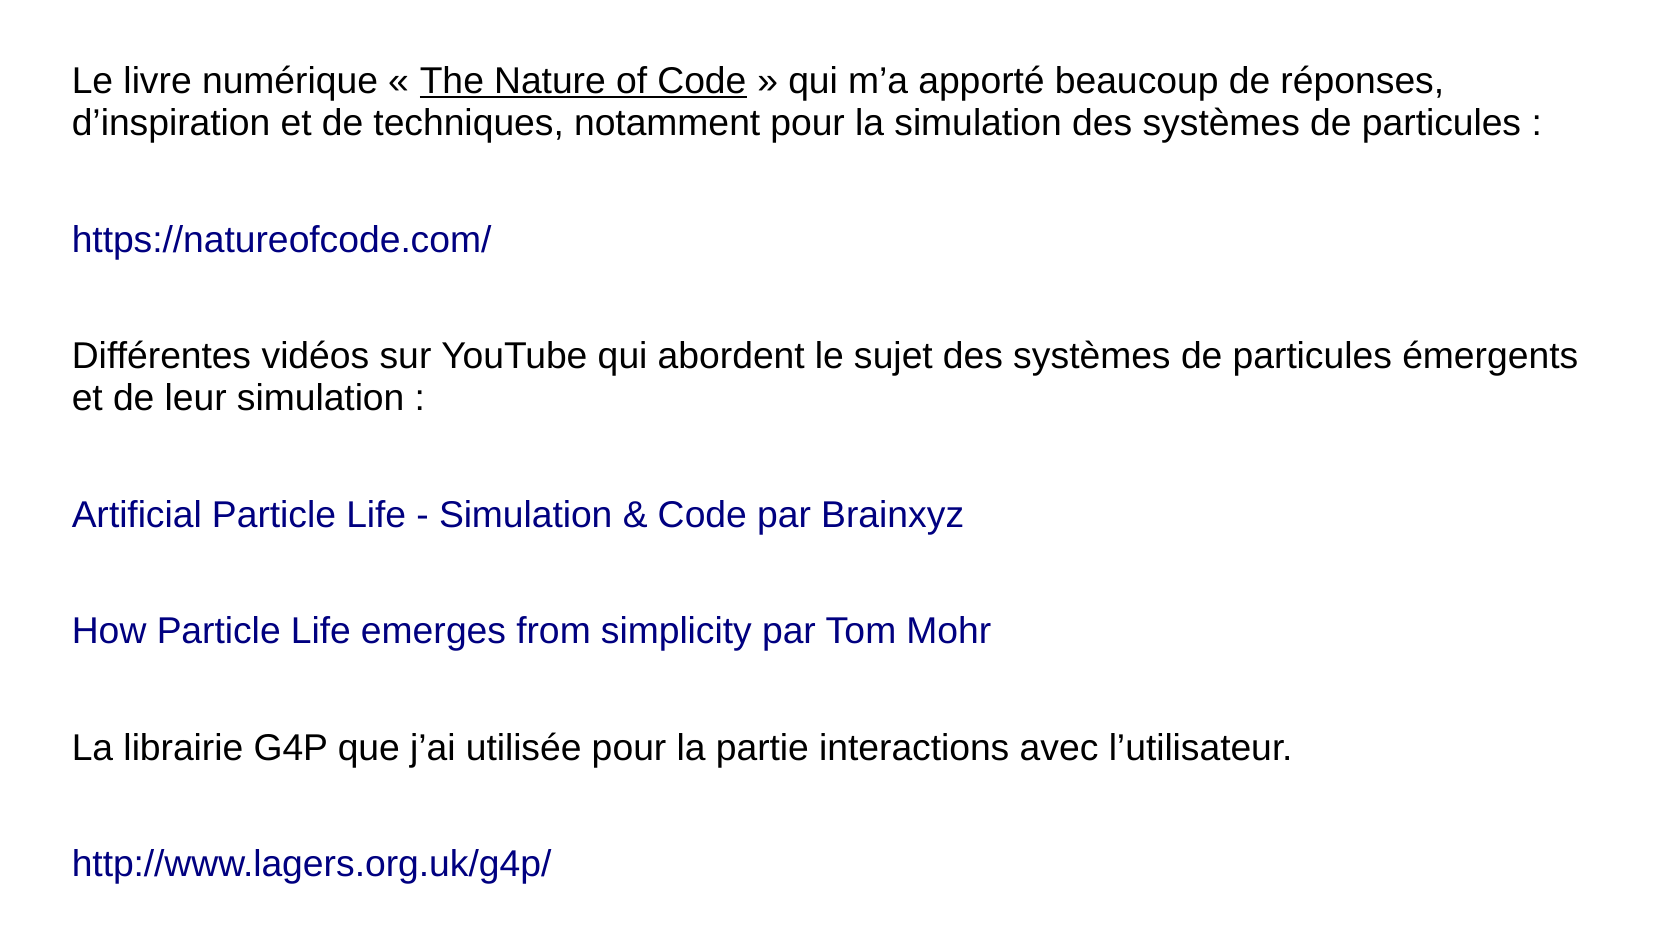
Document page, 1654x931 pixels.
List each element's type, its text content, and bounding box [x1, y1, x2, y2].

list Le livre numérique « The Nature of Code » qui m’a apporté beaucoup de réponses, d’inspiration et de techniques, notamment pour la simulation des systèmes de particules : https://natureofcode.com/ Différentes vidéos sur YouTube qui abordent le sujet des systèmes de particules émergents et de leur simulation : Artificial Particle Life - Simulation & Code par Brainxyz How Particle Life emerges from simplicity par Tom Mohr La librairie G4P que j’ai utilisée pour la partie interactions avec l’utilisateur. http://www.lagers.org.uk/g4p/ [71, 60, 1591, 886]
